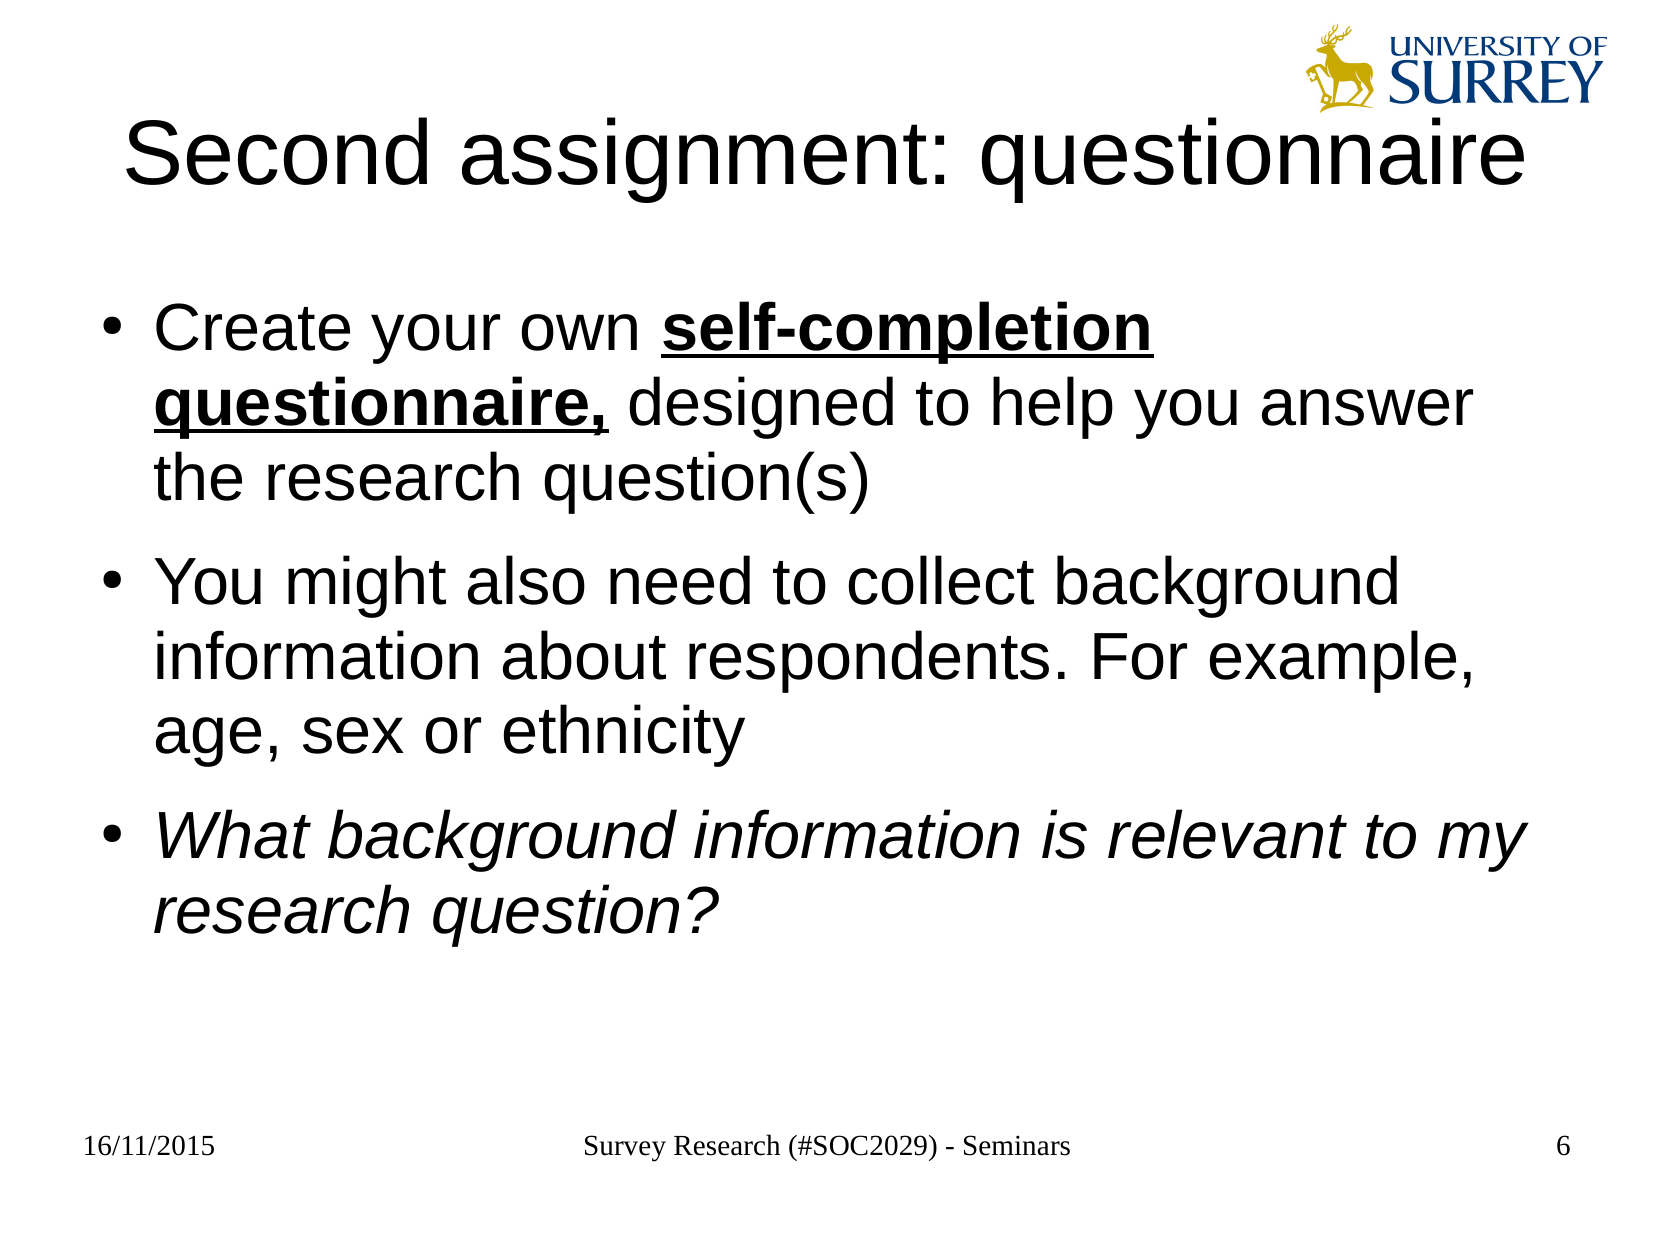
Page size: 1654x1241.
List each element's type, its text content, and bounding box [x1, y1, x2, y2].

title Second assignment: questionnaire [82, 49, 1571, 257]
list Create your own self-completion questionnaire, designed to help you answer the research question(s) You might also need to collect background information about respondents. For example, age, sex or ethnicity What background information is relevant to my research question? [82, 290, 1571, 1010]
picture [1306, 23, 1607, 113]
